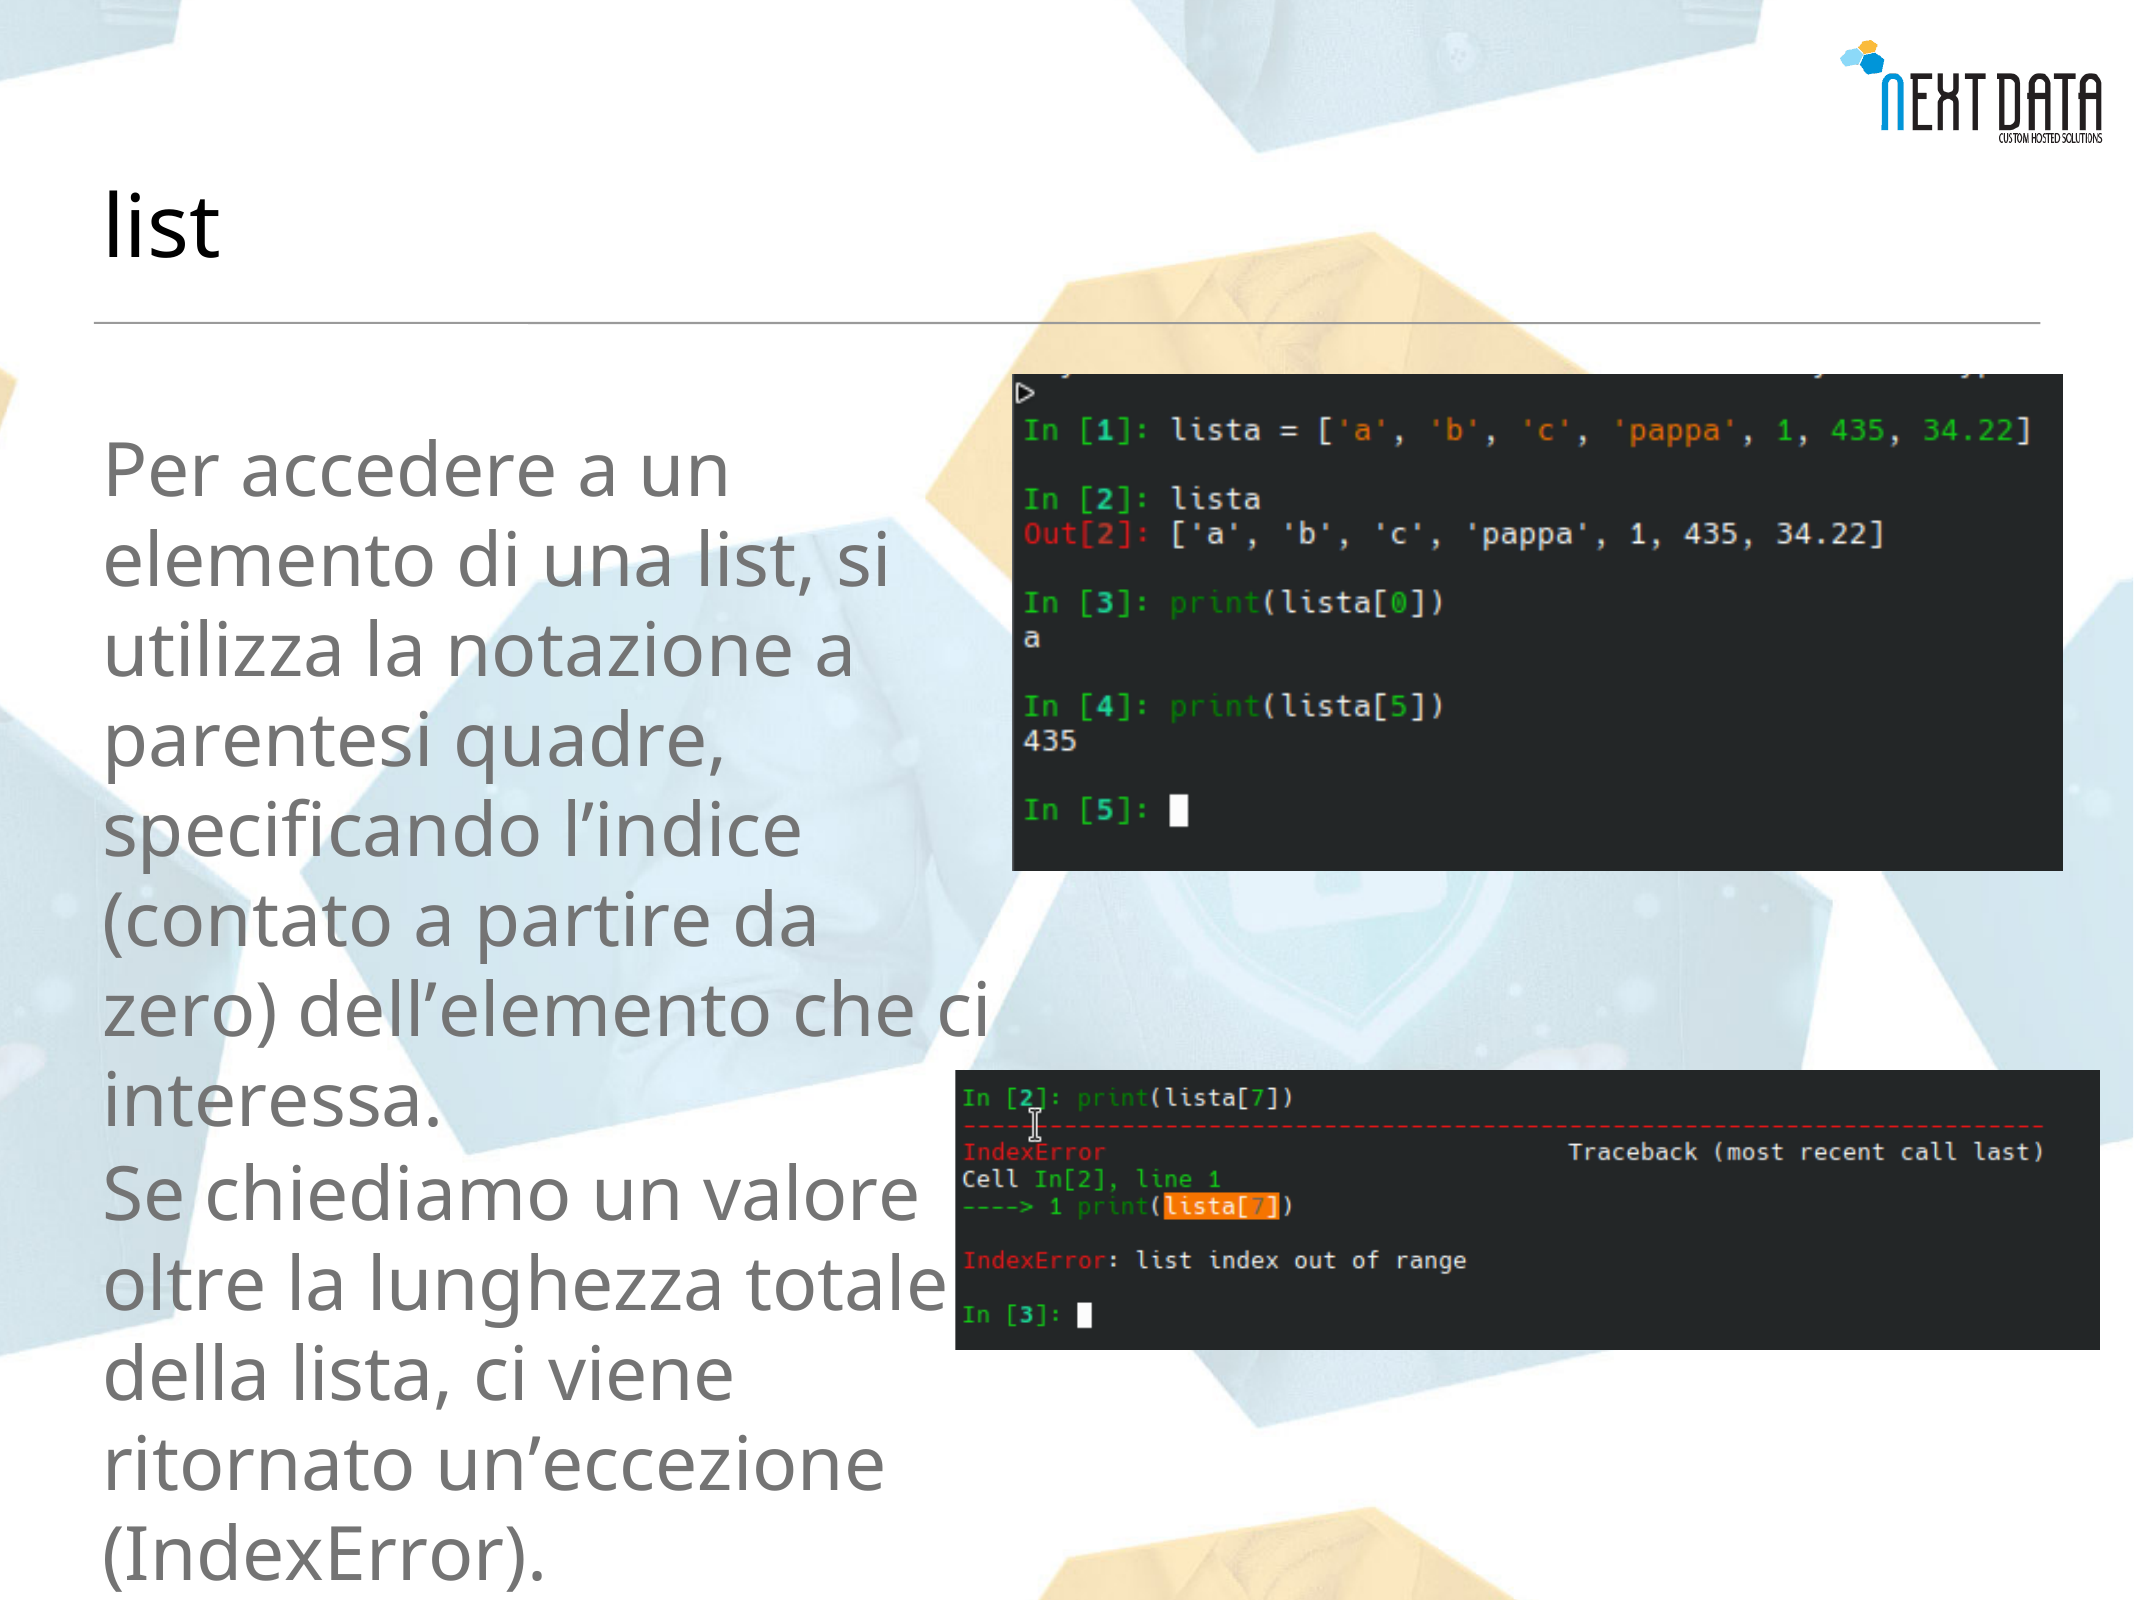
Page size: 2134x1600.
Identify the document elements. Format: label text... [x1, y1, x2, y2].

text_box list [93, 54, 2040, 284]
text_box Per accedere a un elemento di una list, si utilizza la notazione a parentesi quadre, specificando l’indice (contato a partire da zero) dell’elemento che ci interessa. Se chiediamo un valore oltre la lunghezza totale della lista, ci viene ritornato un’eccezione (IndexError). [93, 413, 1013, 1508]
picture [0, 0, 2134, 1600]
